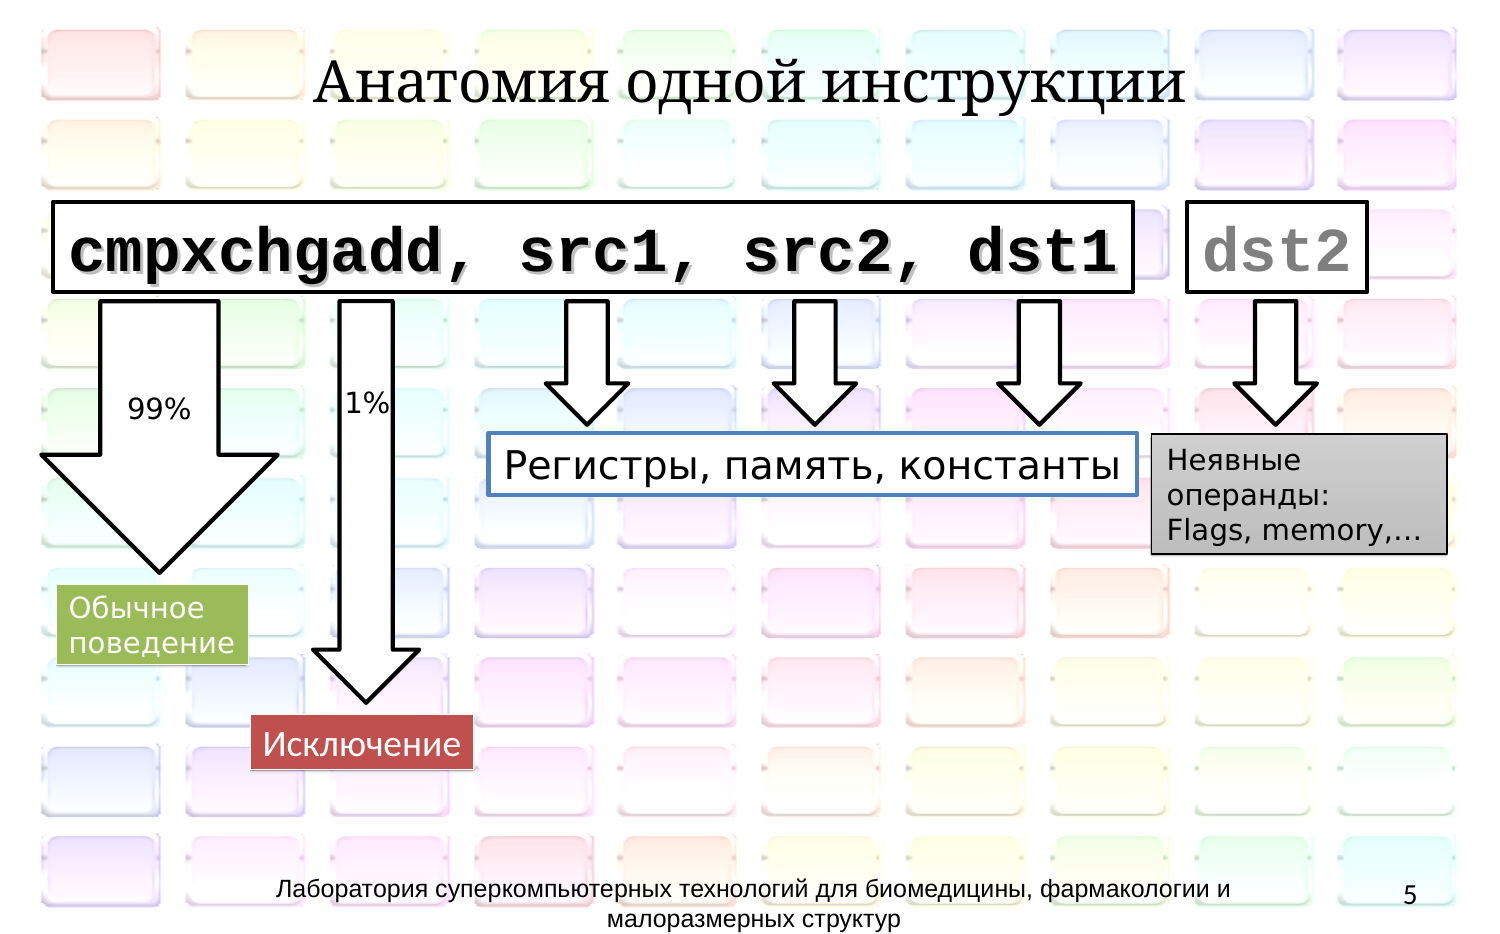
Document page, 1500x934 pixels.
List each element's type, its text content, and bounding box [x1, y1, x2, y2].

text_box [339, 301, 393, 376]
text_box <номер> [1387, 868, 1473, 918]
text_box [1234, 301, 1317, 425]
title Анатомия одной инструкции [75, 1, 1426, 158]
text_box Неявные операнды: Flags, memory,… [1151, 433, 1447, 554]
text_box 1% [329, 376, 406, 427]
text_box Регистры, память, константы [488, 432, 1137, 496]
text_box Исключение [250, 714, 474, 769]
text_box cmpxchgadd, src1, src2, dst1 [53, 201, 1134, 292]
text_box [773, 301, 857, 425]
text_box [998, 301, 1081, 425]
picture [0, 0, 1500, 934]
text_box 99% [41, 301, 278, 573]
text_box dst2 [1187, 202, 1367, 292]
text_box Обычное поведение [56, 584, 249, 664]
text_box Лаборатория суперкомпьютерных технологий для биомедицины, фармакологии и малоразмерных структур [171, 864, 1338, 915]
text_box [312, 427, 420, 703]
text_box [545, 301, 629, 425]
